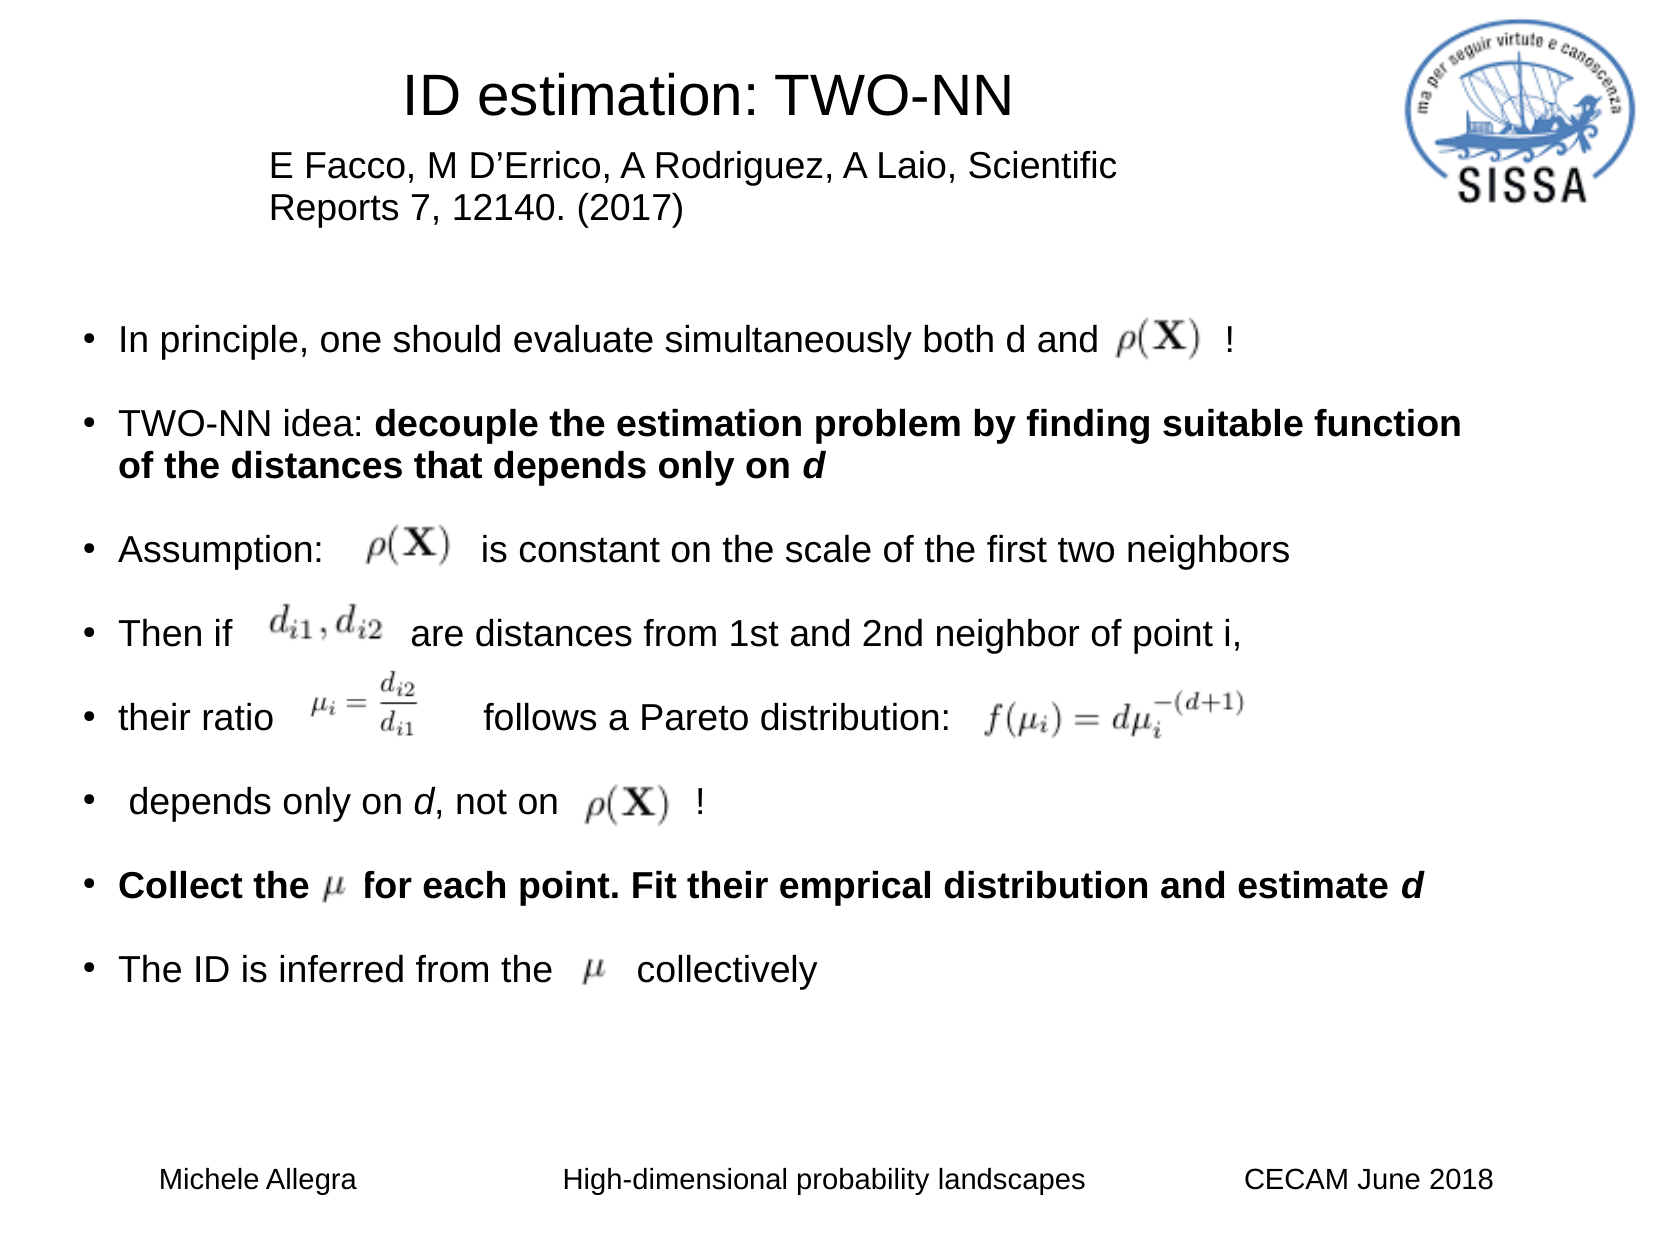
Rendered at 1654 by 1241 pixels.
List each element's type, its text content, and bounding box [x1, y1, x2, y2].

picture [295, 668, 429, 742]
picture [570, 941, 625, 1004]
text_box In principle, one should evaluate simultaneously both d and ! TWO-NN idea: decouple the estimation problem by finding suitable function of the distances that depends only on d Assumption: is constant on the scale of the first two neighbors Then if are distances from 1st and 2nd neighbor of point i, their ratio follows a Pareto distribution: depends only on d, not on ! Collect the for each point. Fit their emprical distribution and estimate d The ID is inferred from the collectively [82, 198, 1571, 1111]
title ID estimation: TWO-NN [82, 44, 1335, 147]
text_box E Facco, M D’Errico, A Rodriguez, A Laio, Scientific Reports 7, 12140. (2017) [253, 137, 1188, 237]
picture [1391, 16, 1652, 207]
picture [252, 596, 404, 650]
title Michele Allegra High-dimensional probability landscapes CECAM June 2018 [82, 1141, 1571, 1217]
picture [310, 858, 365, 922]
picture [353, 519, 457, 573]
picture [1103, 312, 1207, 367]
picture [572, 779, 676, 833]
picture [964, 679, 1260, 756]
